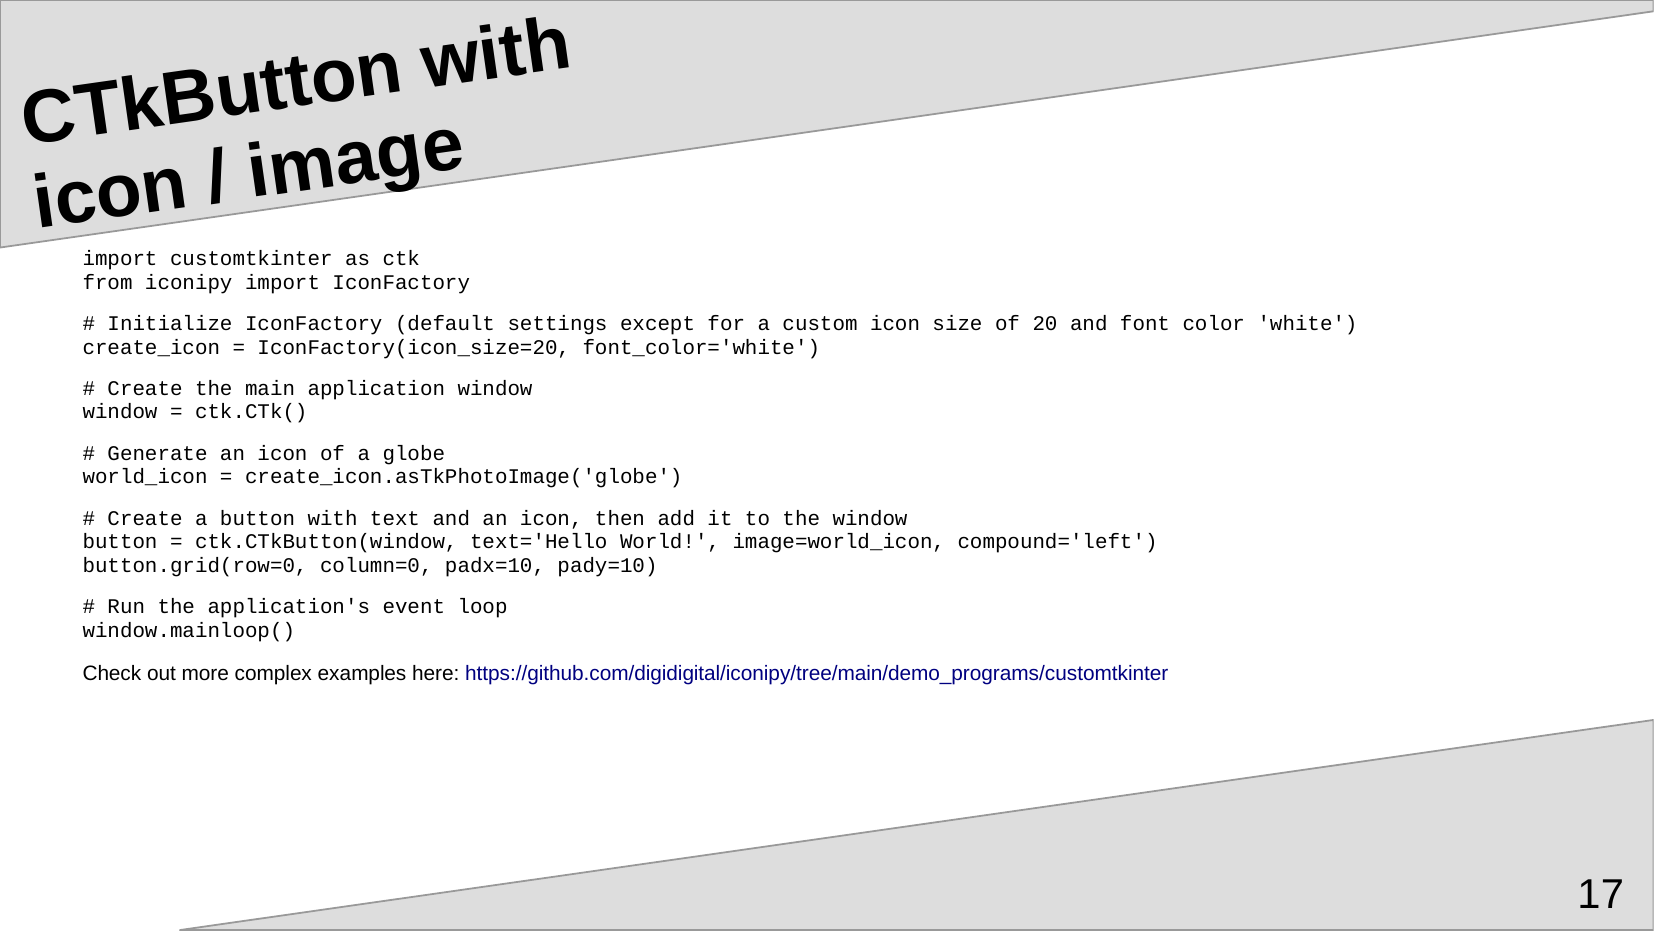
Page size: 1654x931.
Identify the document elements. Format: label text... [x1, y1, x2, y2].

list import customtkinter as ctk from iconipy import IconFactory # Initialize IconFactory (default settings except for a custom icon size of 20 and font color 'white') create_icon = IconFactory(icon_size=20, font_color='white') # Create the main application window window = ctk.CTk() # Generate an icon of a globe world_icon = create_icon.asTkPhotoImage('globe') # Create a button with text and an icon, then add it to the window button = ctk.CTkButton(window, text='Hello World!', image=world_icon, compound='left') button.grid(row=0, column=0, padx=10, pady=10) # Run the application's event loop window.mainloop() Check out more complex examples here: https://github.com/digidigital/iconipy/tree/main/demo_programs/customtkinter [82, 248, 1538, 789]
title CTkButton with icon / image [16, 0, 1502, 245]
